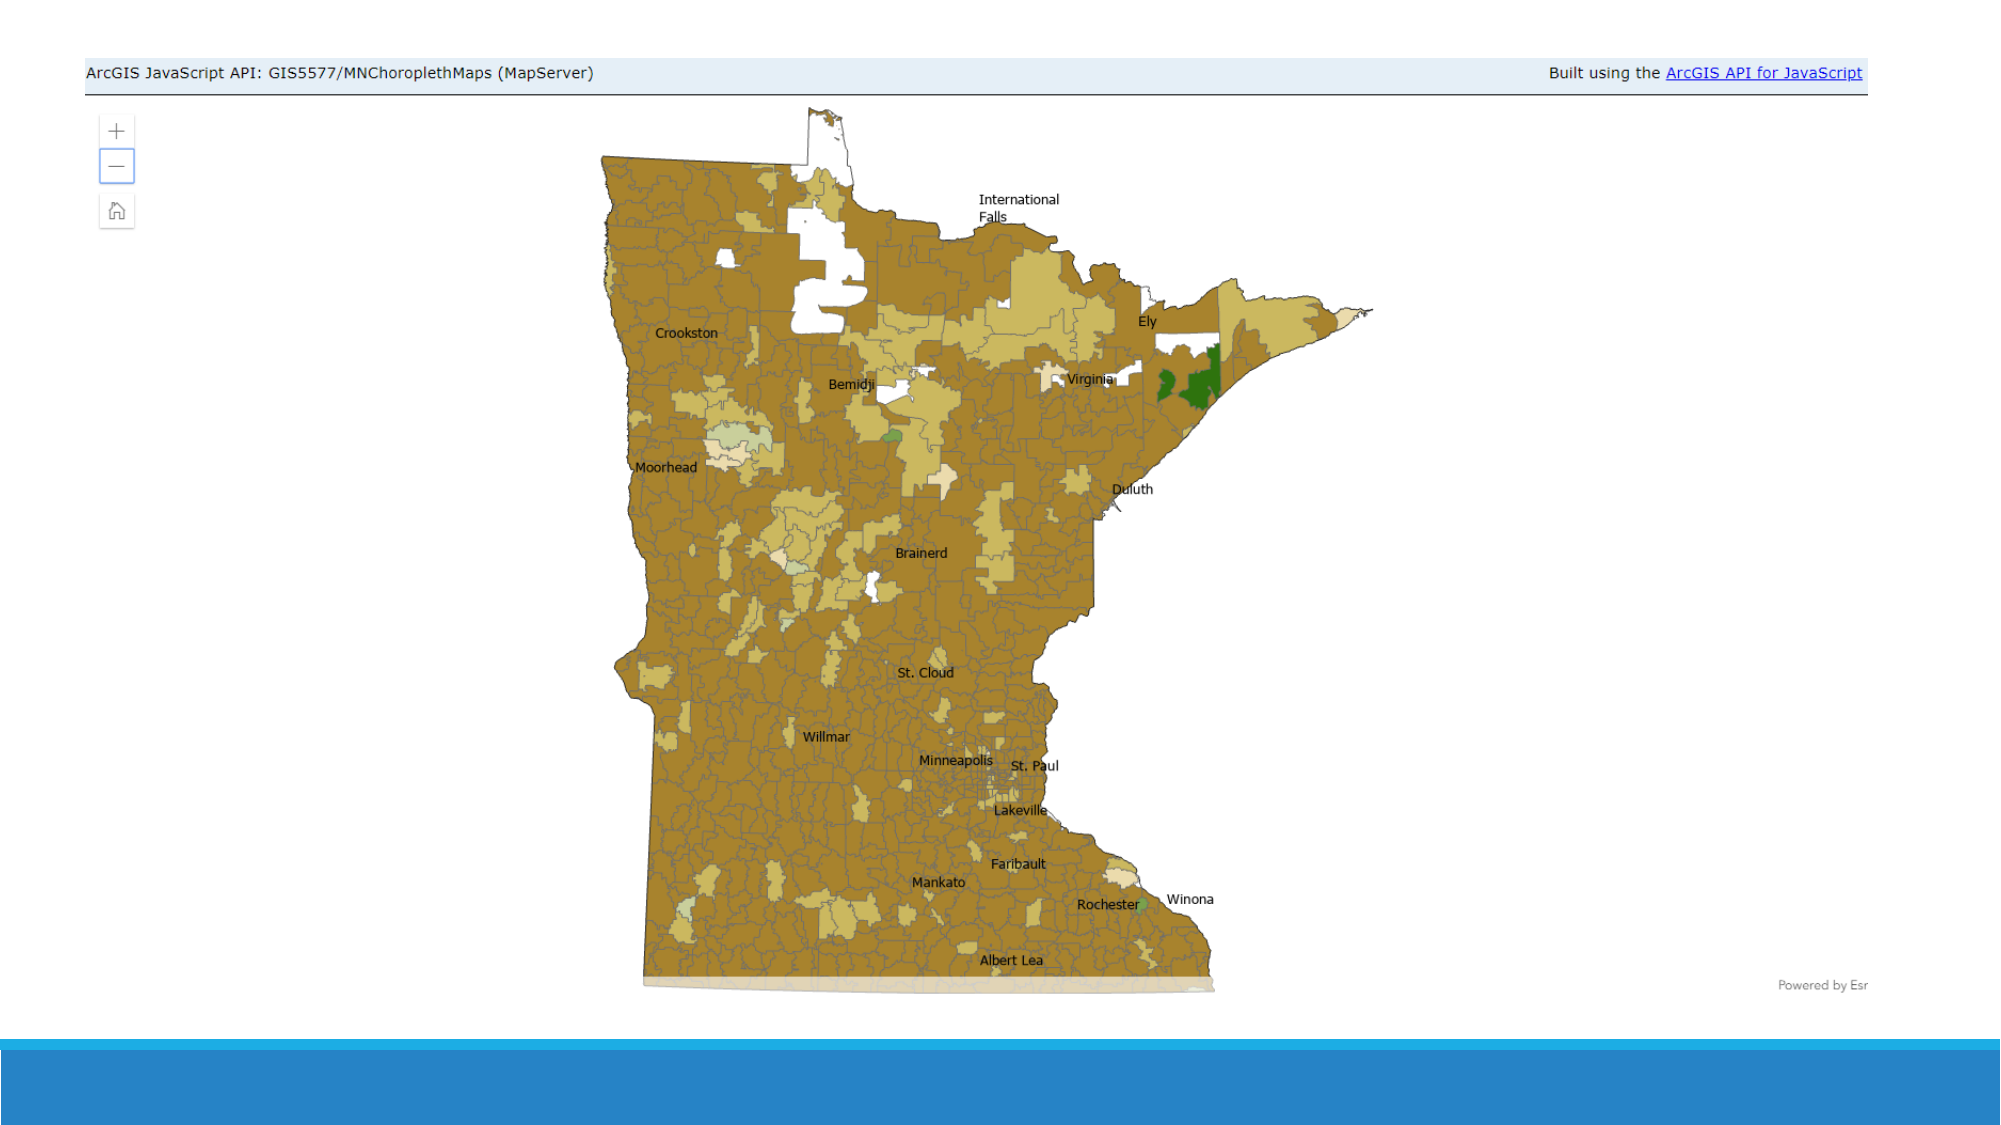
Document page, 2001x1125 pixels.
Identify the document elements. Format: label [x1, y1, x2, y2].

picture [85, 58, 1868, 998]
